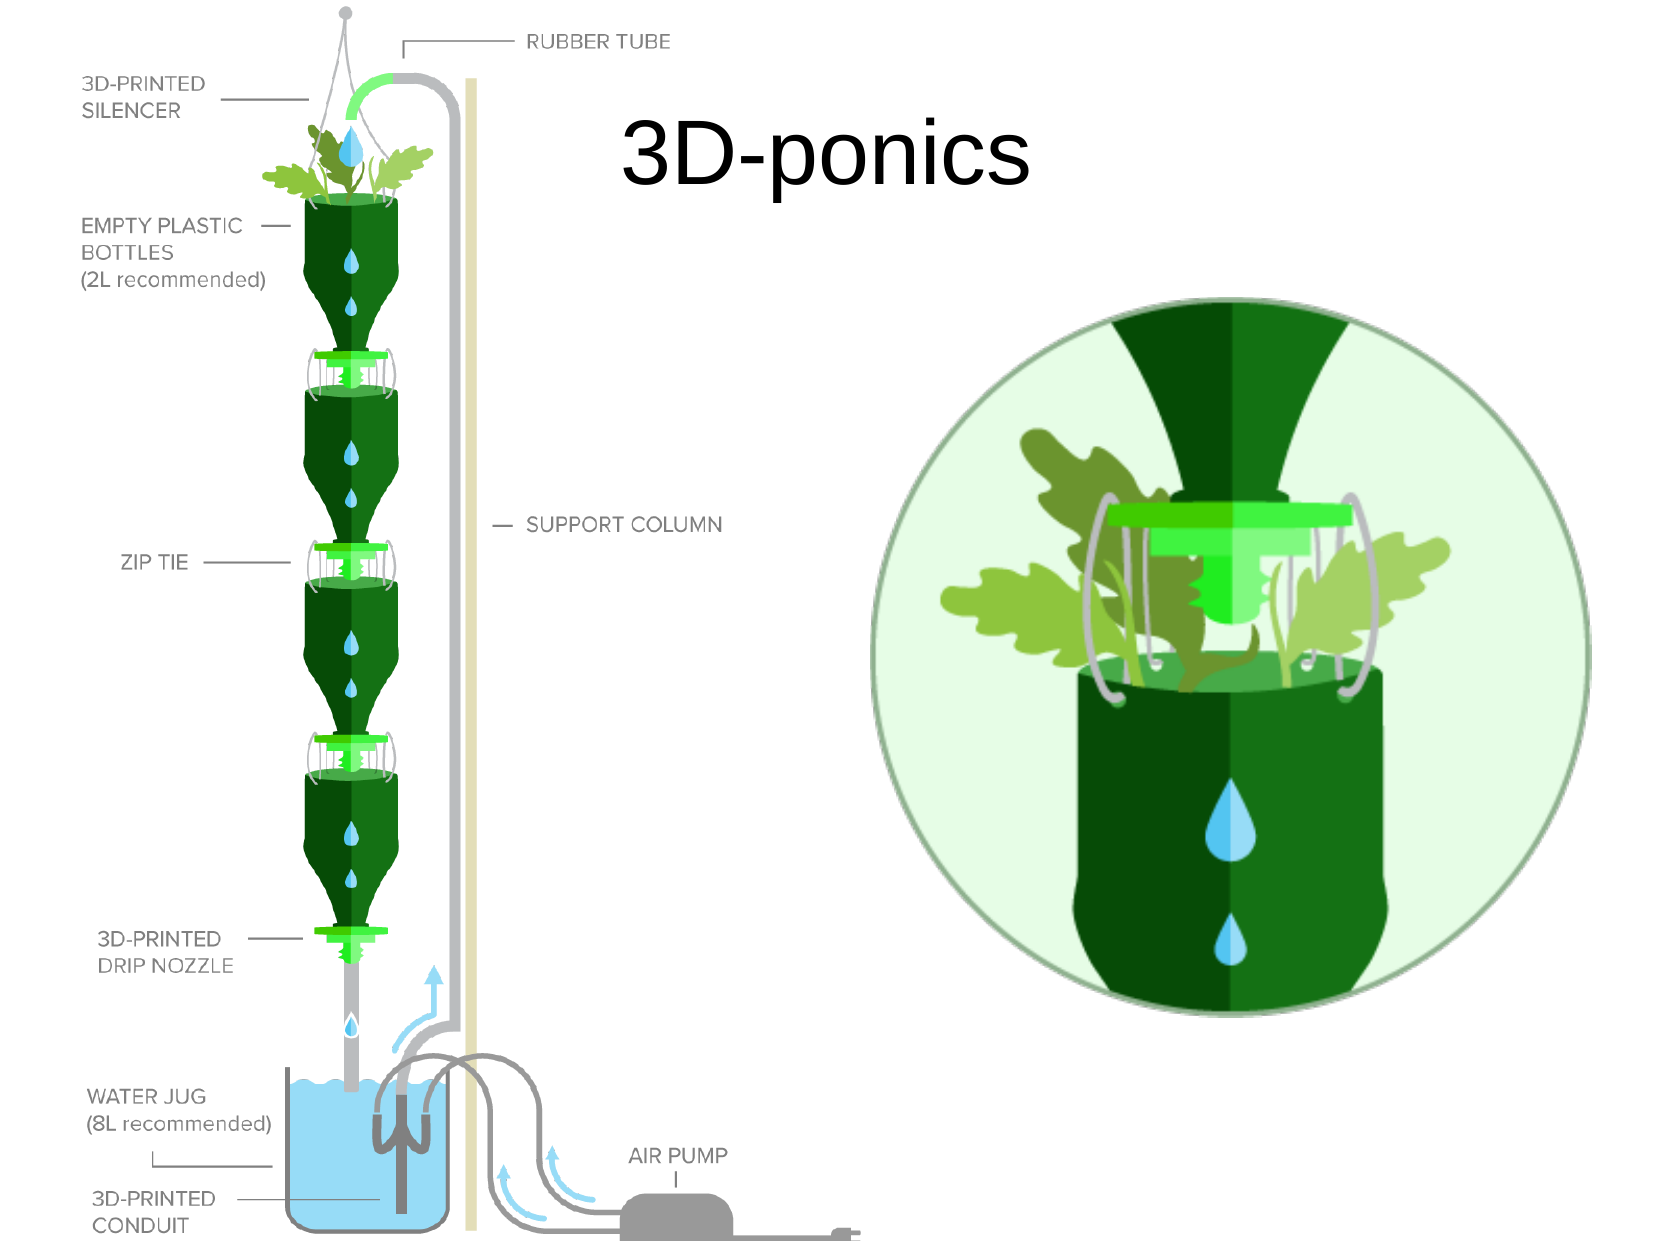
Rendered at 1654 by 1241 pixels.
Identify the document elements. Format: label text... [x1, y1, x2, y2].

picture [870, 297, 1592, 1018]
picture [81, 6, 861, 1241]
title 3D-ponics [861, 49, 1571, 257]
